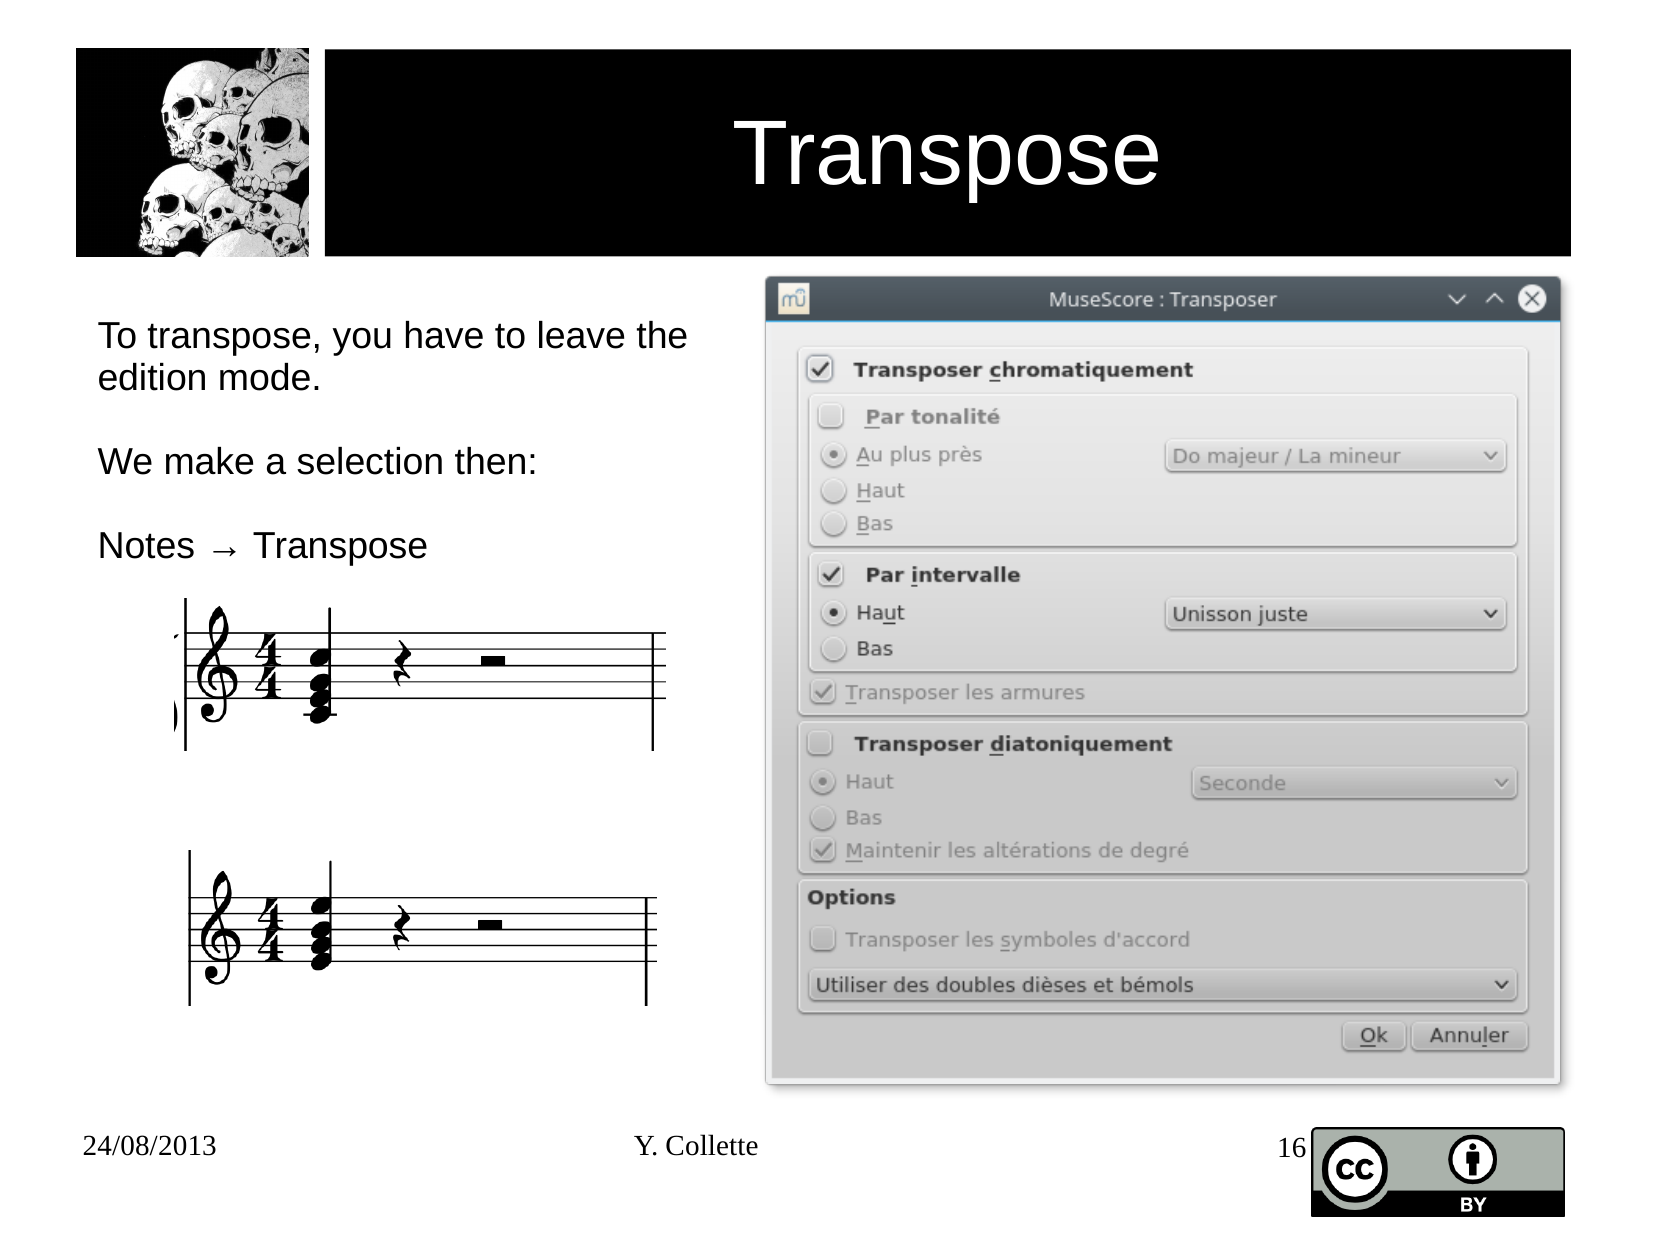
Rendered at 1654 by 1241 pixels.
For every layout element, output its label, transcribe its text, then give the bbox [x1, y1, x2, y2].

text_box To transpose, you have to leave the edition mode. We make a selection then: Notes → Transpose [82, 307, 733, 574]
picture [174, 598, 666, 751]
picture [755, 266, 1581, 1105]
picture [183, 850, 657, 1006]
picture [1311, 1127, 1565, 1217]
picture [76, 48, 309, 257]
title Transpose [324, 49, 1571, 257]
